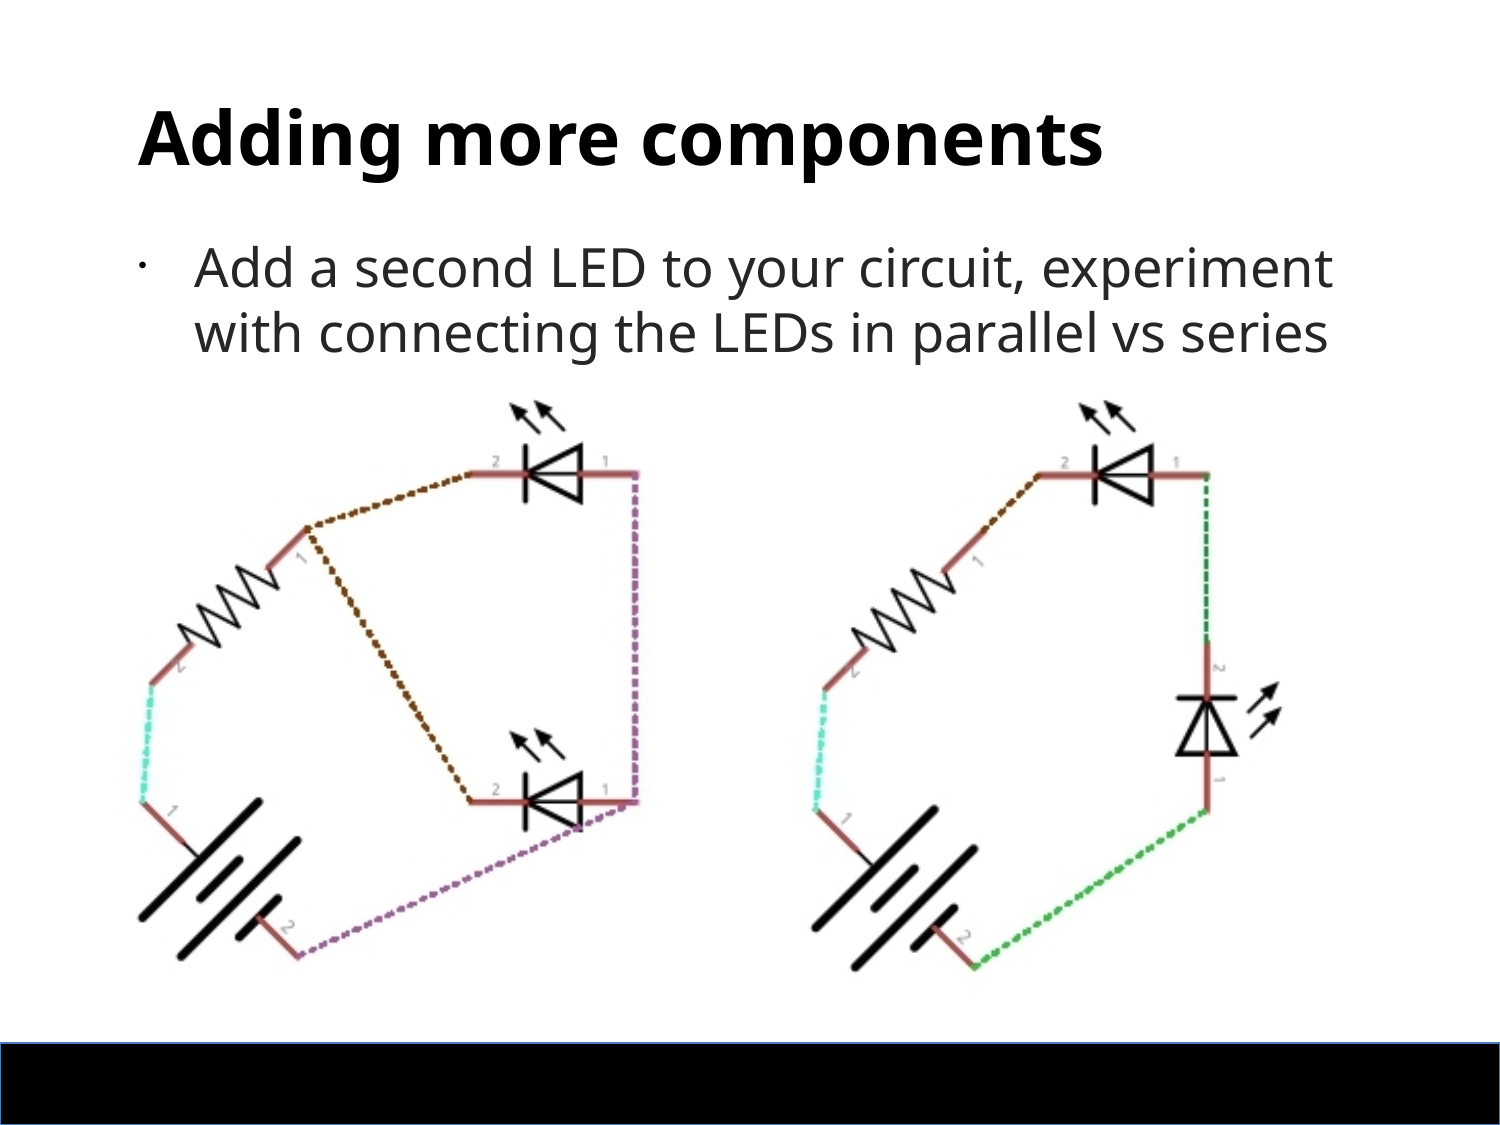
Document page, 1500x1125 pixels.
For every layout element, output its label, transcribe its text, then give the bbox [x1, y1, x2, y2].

list Add a second LED to your circuit, experiment with connecting the LEDs in parallel vs series [123, 225, 1383, 1005]
picture [752, 399, 1284, 1005]
picture [80, 399, 651, 980]
title Adding more components [123, 82, 1383, 174]
